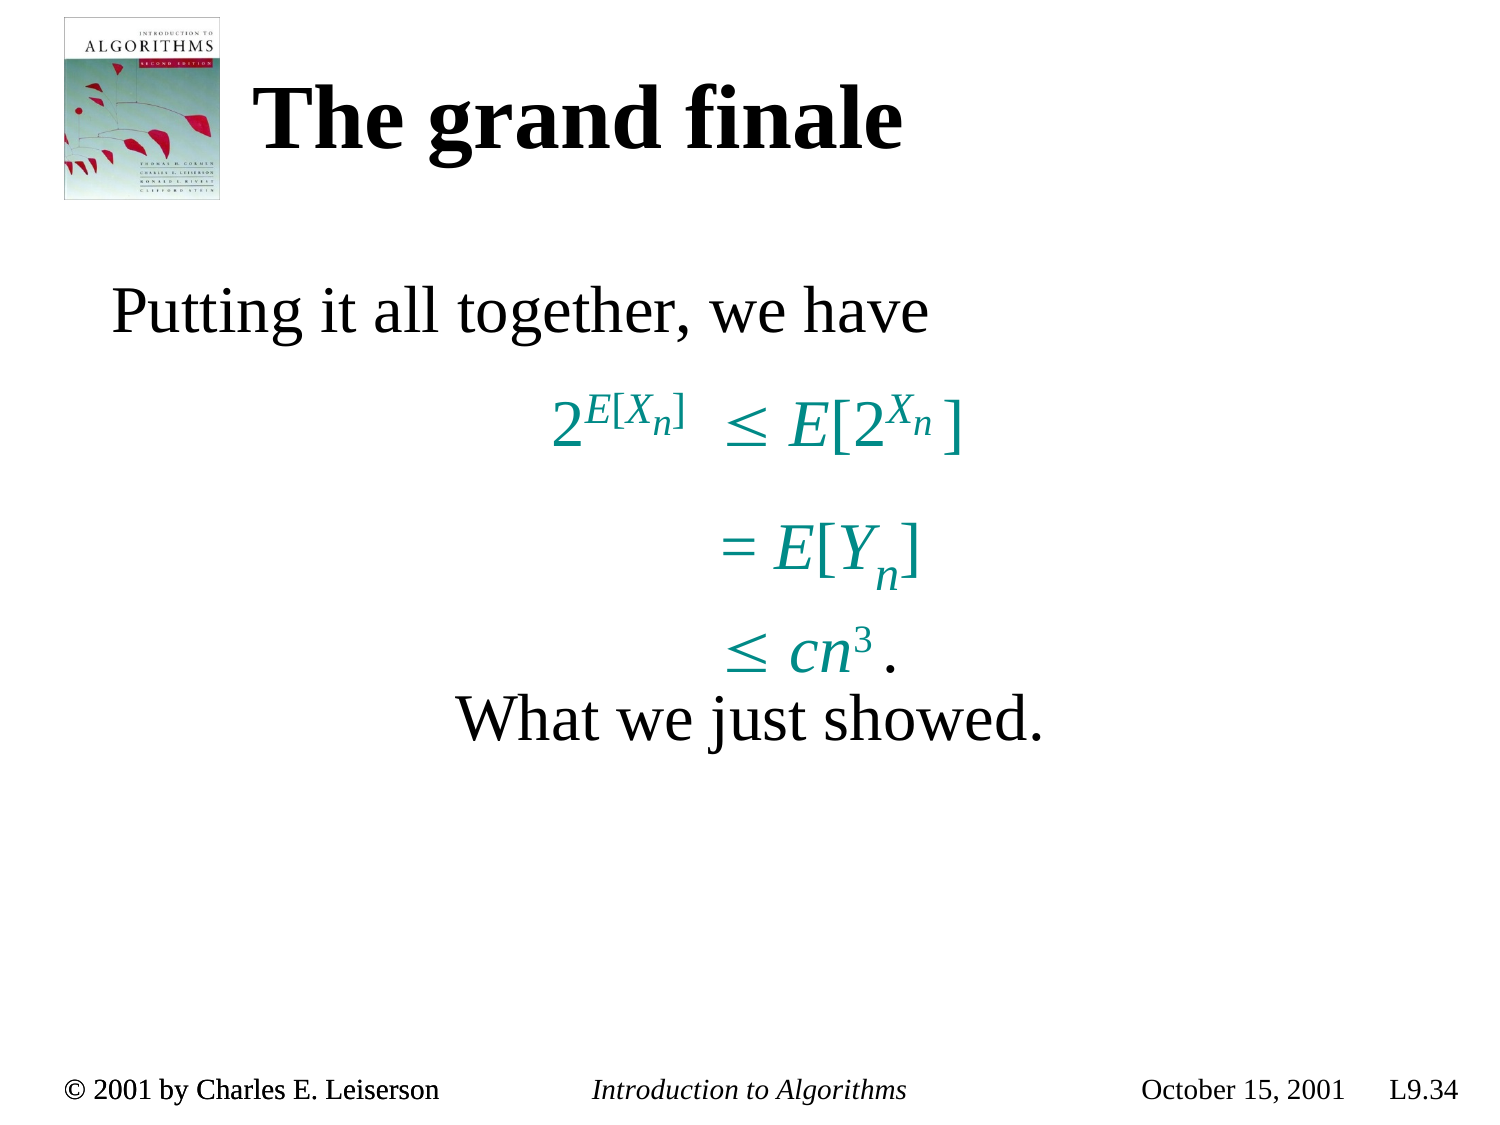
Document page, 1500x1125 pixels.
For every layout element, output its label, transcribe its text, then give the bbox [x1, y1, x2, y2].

text_box Introduction to Algorithms [577, 1062, 923, 1113]
text_box The grand finale [237, 24, 1476, 213]
text_box Putting it all together, we have [96, 258, 948, 354]
text_box 2E[Xn]  E[2Xn ] = E[Yn]  cn3 . [536, 373, 980, 665]
text_box October 15, 2001 L9.<number> [1033, 1062, 1474, 1113]
text_box What we just showed. [440, 665, 1061, 761]
picture [64, 17, 220, 200]
